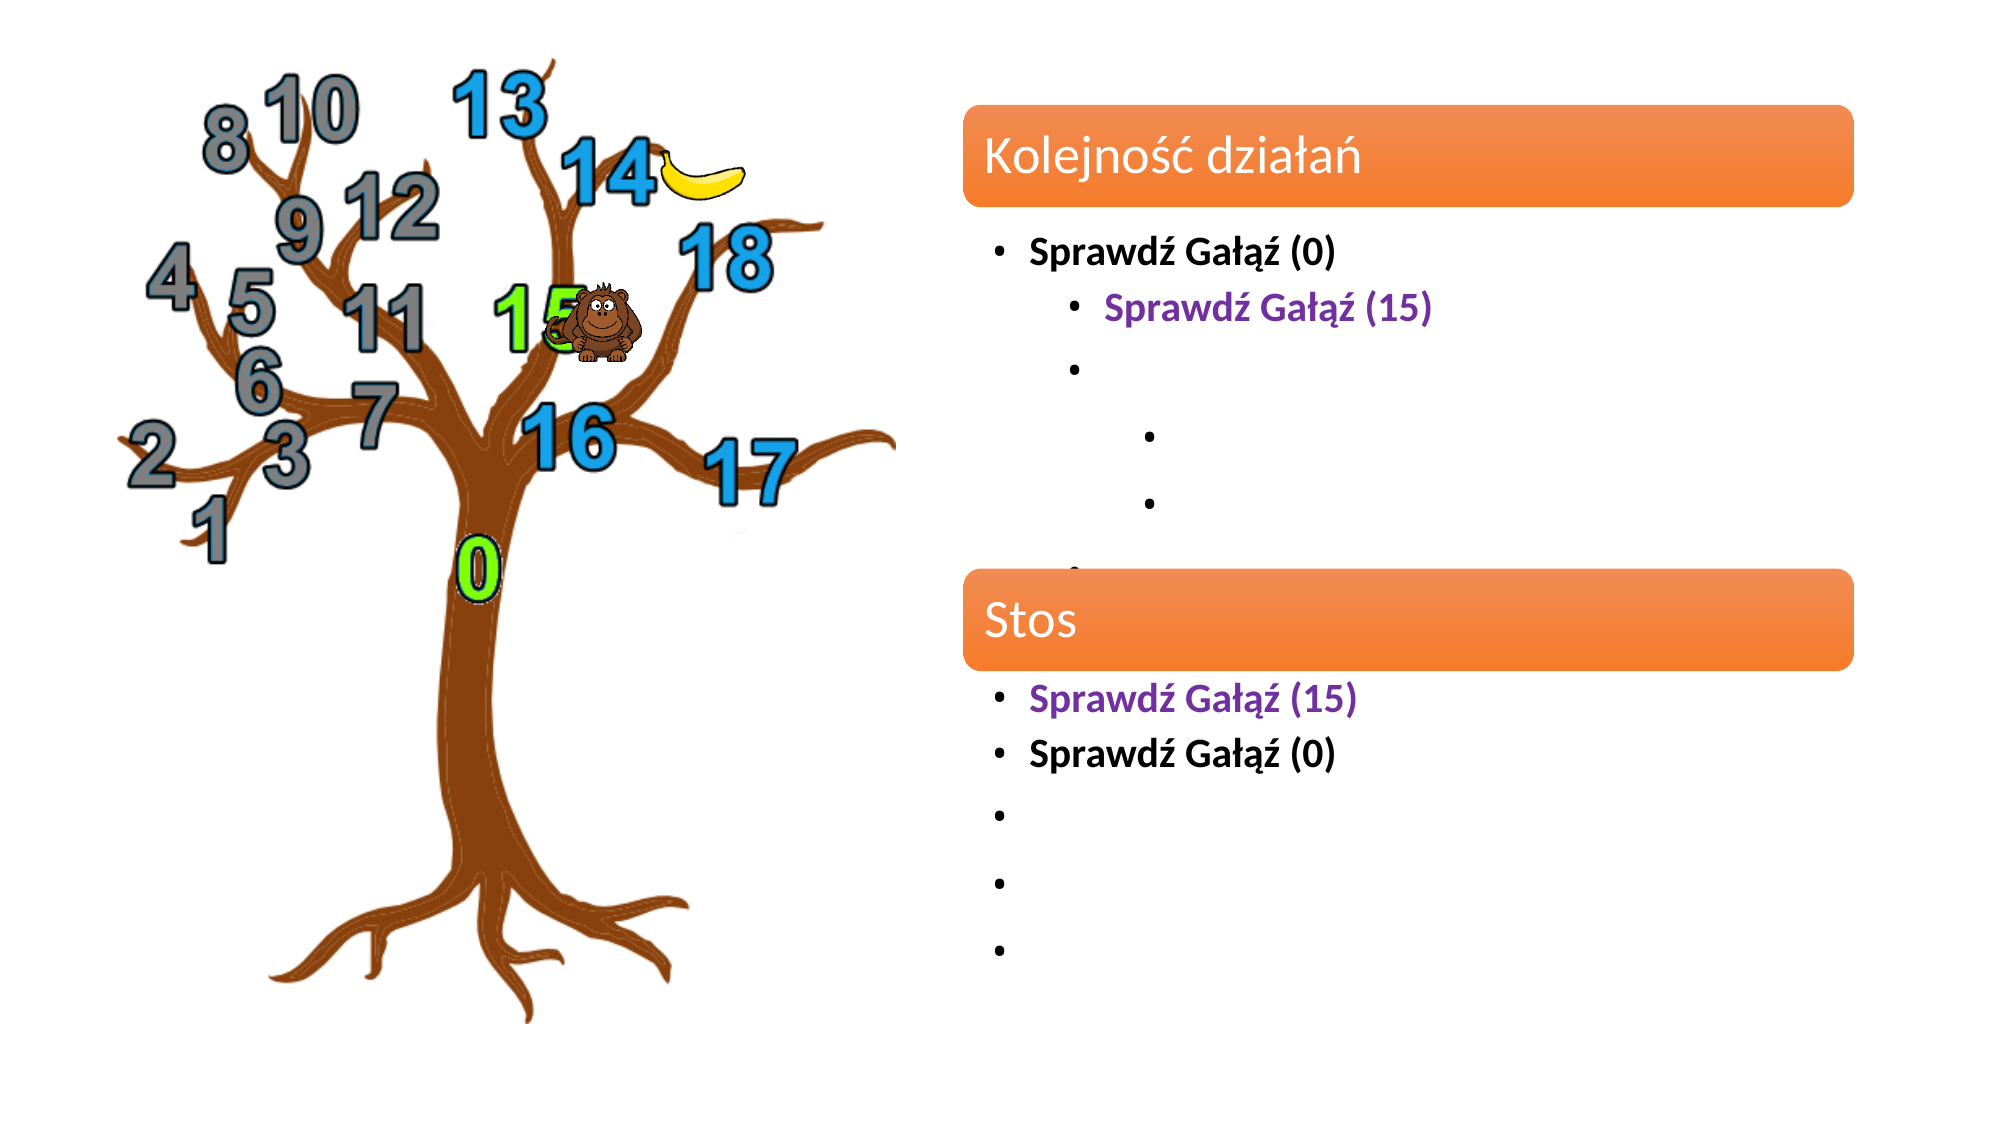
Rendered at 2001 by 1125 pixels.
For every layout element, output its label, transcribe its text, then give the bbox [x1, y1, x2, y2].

text_box Sprawdź Gałąź (0) Sprawdź Gałąź (15) [963, 224, 1854, 569]
text_box Sprawdź Gałąź (15) Sprawdź Gałąź (0) [963, 671, 1854, 954]
text_box Kolejność działań [963, 104, 1854, 208]
picture [117, 58, 896, 1024]
text_box Stos [963, 568, 1854, 671]
